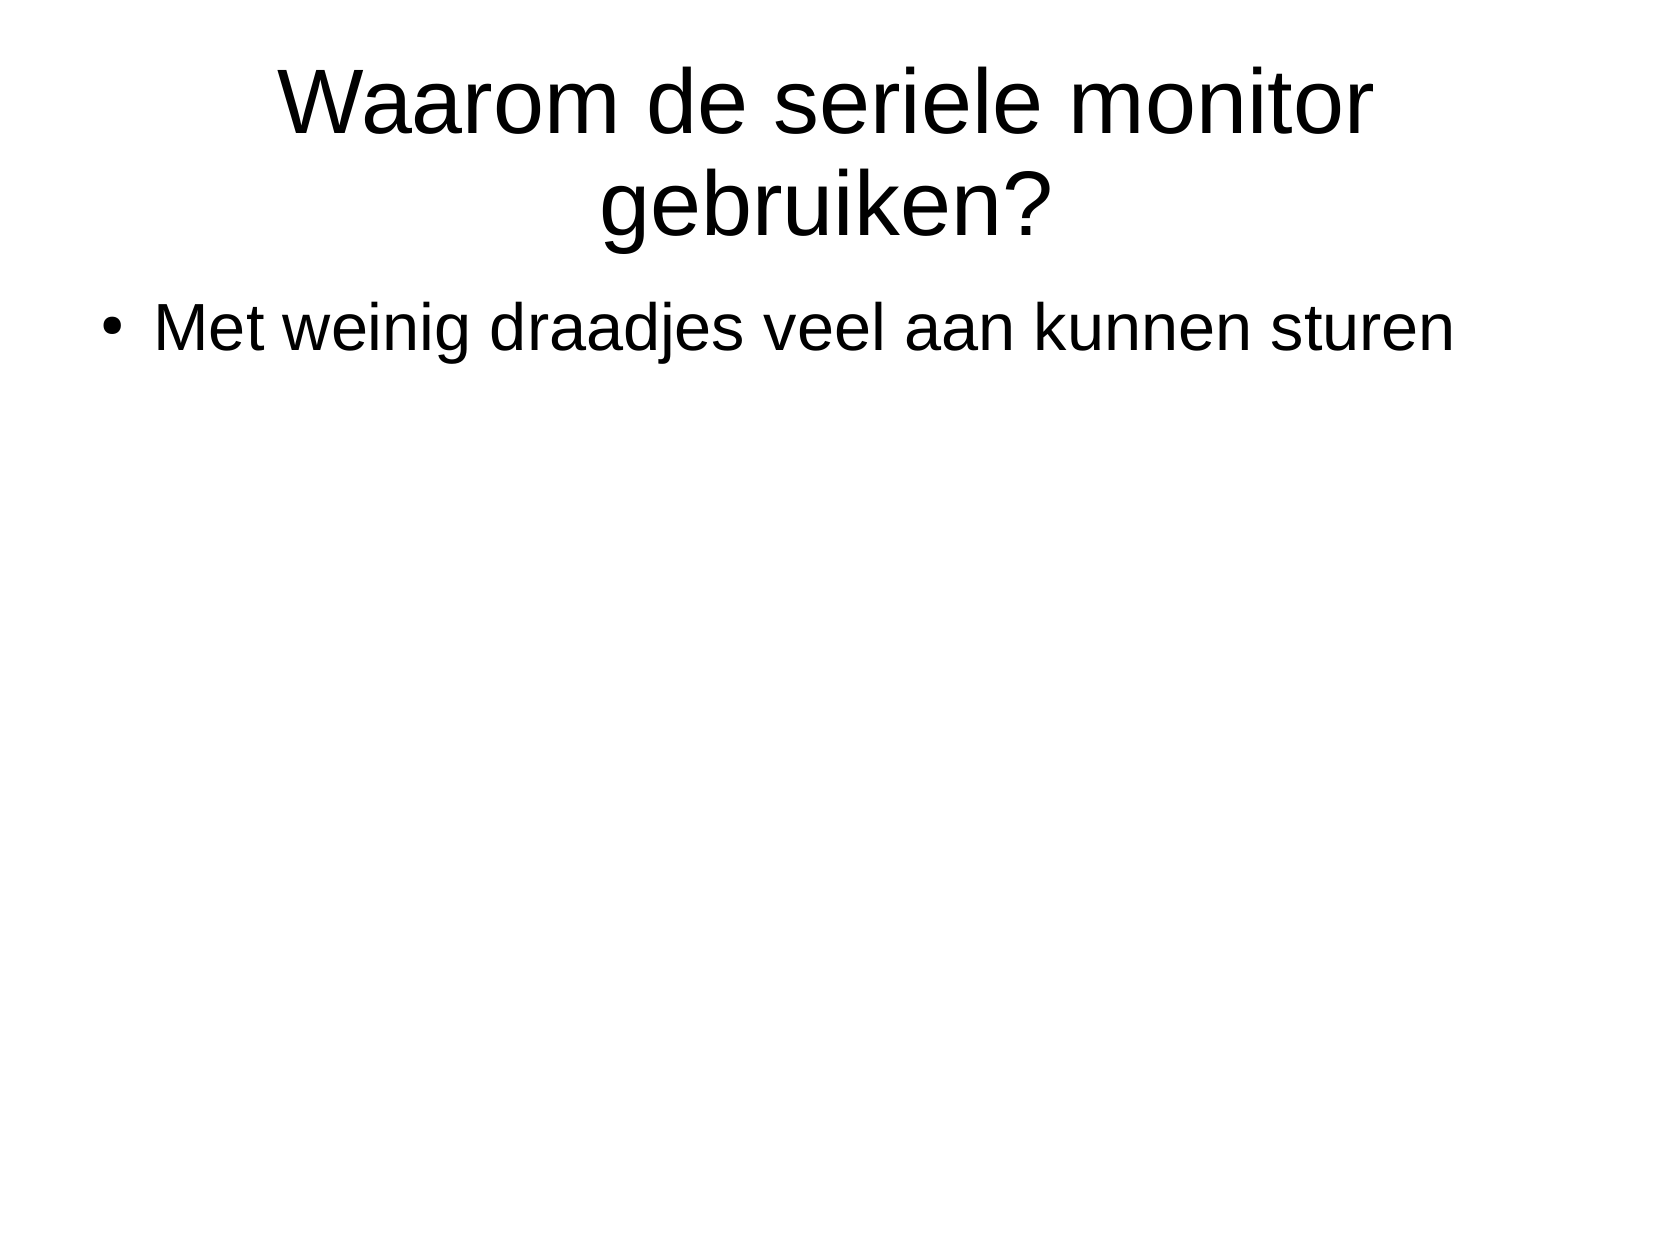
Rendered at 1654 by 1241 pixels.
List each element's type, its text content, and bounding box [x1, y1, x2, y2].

title Waarom de seriele monitor gebruiken? [82, 49, 1571, 257]
list Met weinig draadjes veel aan kunnen sturen [82, 290, 1571, 1010]
